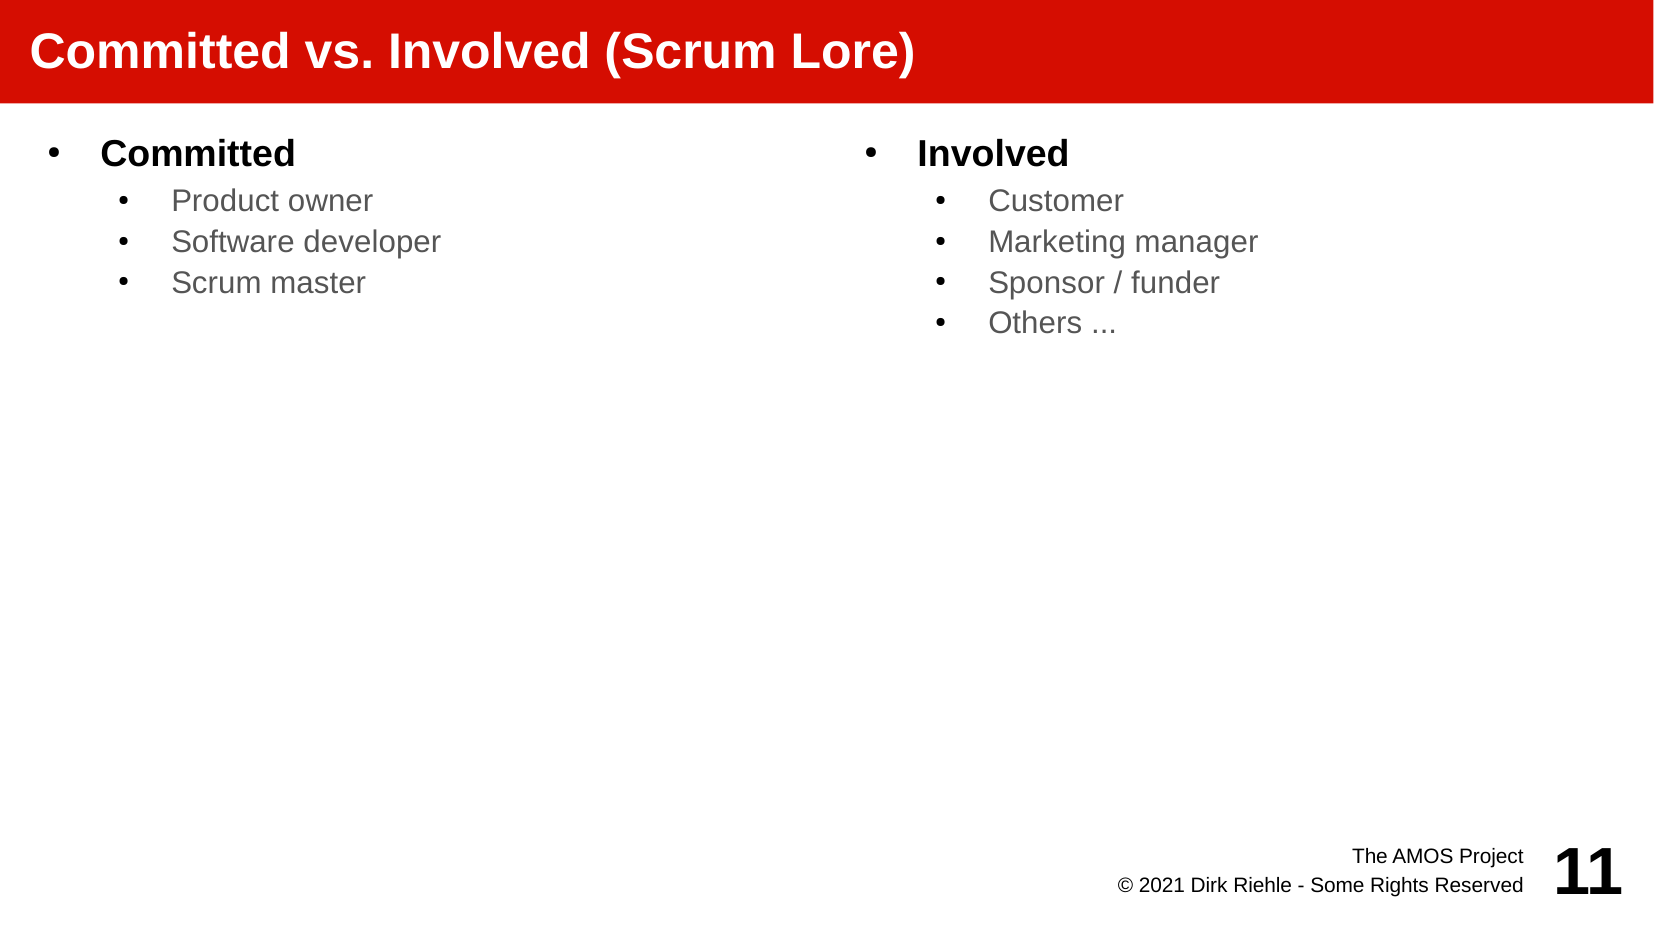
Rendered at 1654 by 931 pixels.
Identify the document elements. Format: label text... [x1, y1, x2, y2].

list Involved Customer Marketing manager Sponsor / funder Others ... [846, 132, 1625, 813]
list Committed Product owner Software developer Scrum master [29, 132, 808, 813]
title Committed vs. Involved (Scrum Lore) [0, 0, 1654, 104]
